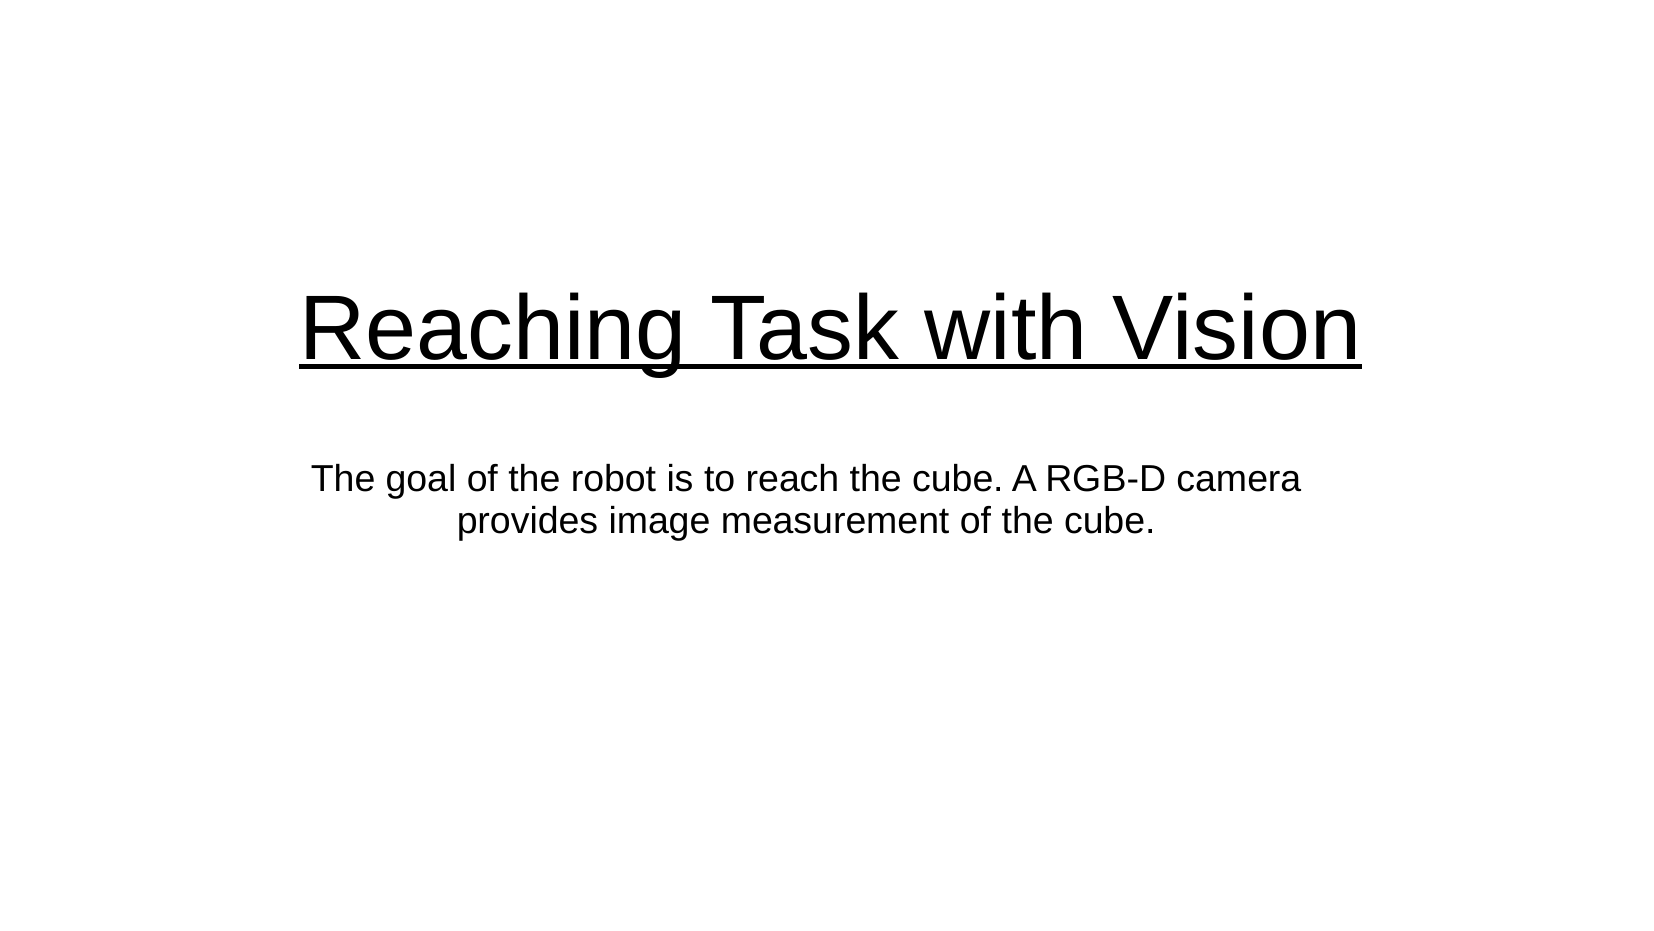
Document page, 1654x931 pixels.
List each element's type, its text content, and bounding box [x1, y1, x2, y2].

title Reaching Task with Vision [86, 249, 1576, 406]
text_box The goal of the robot is to reach the cube. A RGB-D camera provides image measurement of the cube. [236, 450, 1377, 616]
